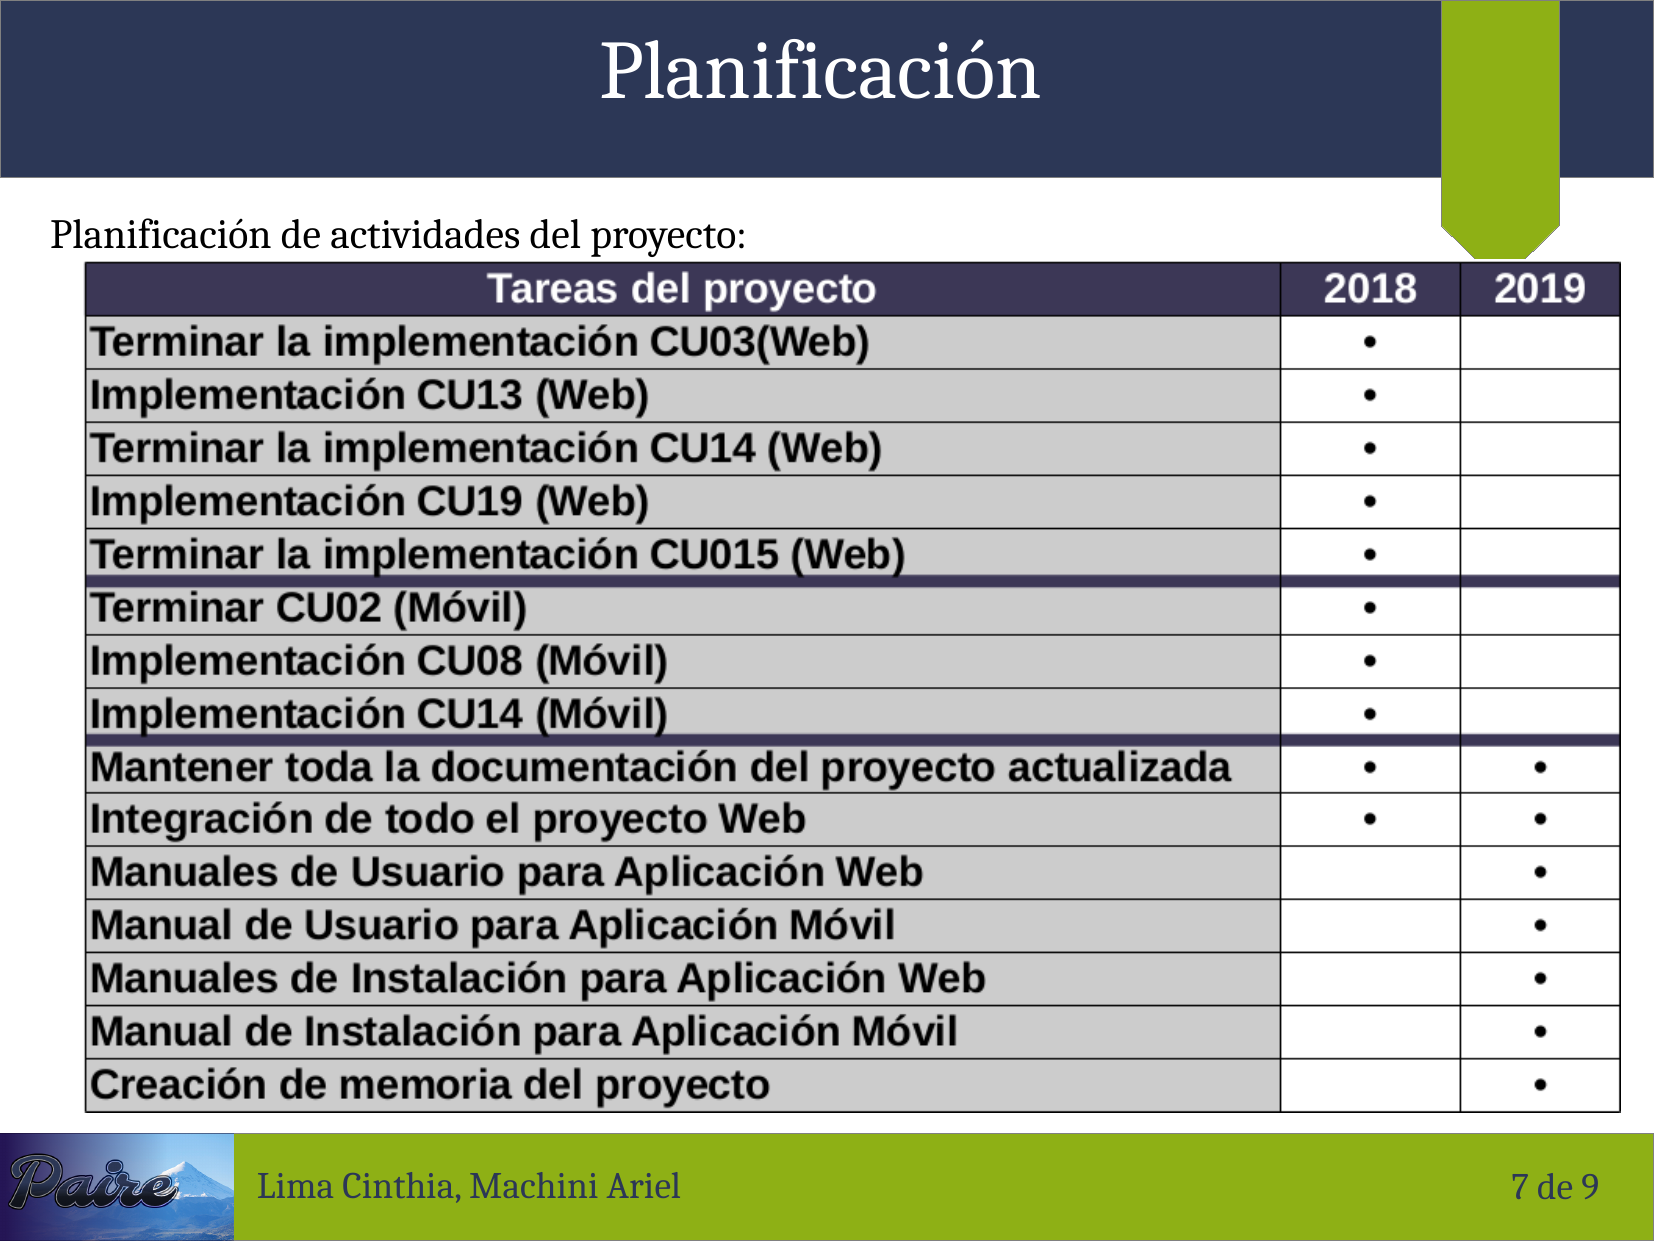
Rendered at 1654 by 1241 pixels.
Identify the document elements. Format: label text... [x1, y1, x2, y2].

text_box Planificación de actividades del proyecto: [35, 203, 804, 268]
picture [0, 1133, 234, 1241]
text_box Planificación [342, 15, 1300, 130]
text_box [0, 0, 1654, 259]
text_box Lima Cinthia, Machini Ariel [242, 1157, 715, 1217]
picture [82, 259, 1621, 1113]
text_box <number> de 9 [1488, 1158, 1654, 1241]
text_box [234, 1133, 1654, 1241]
